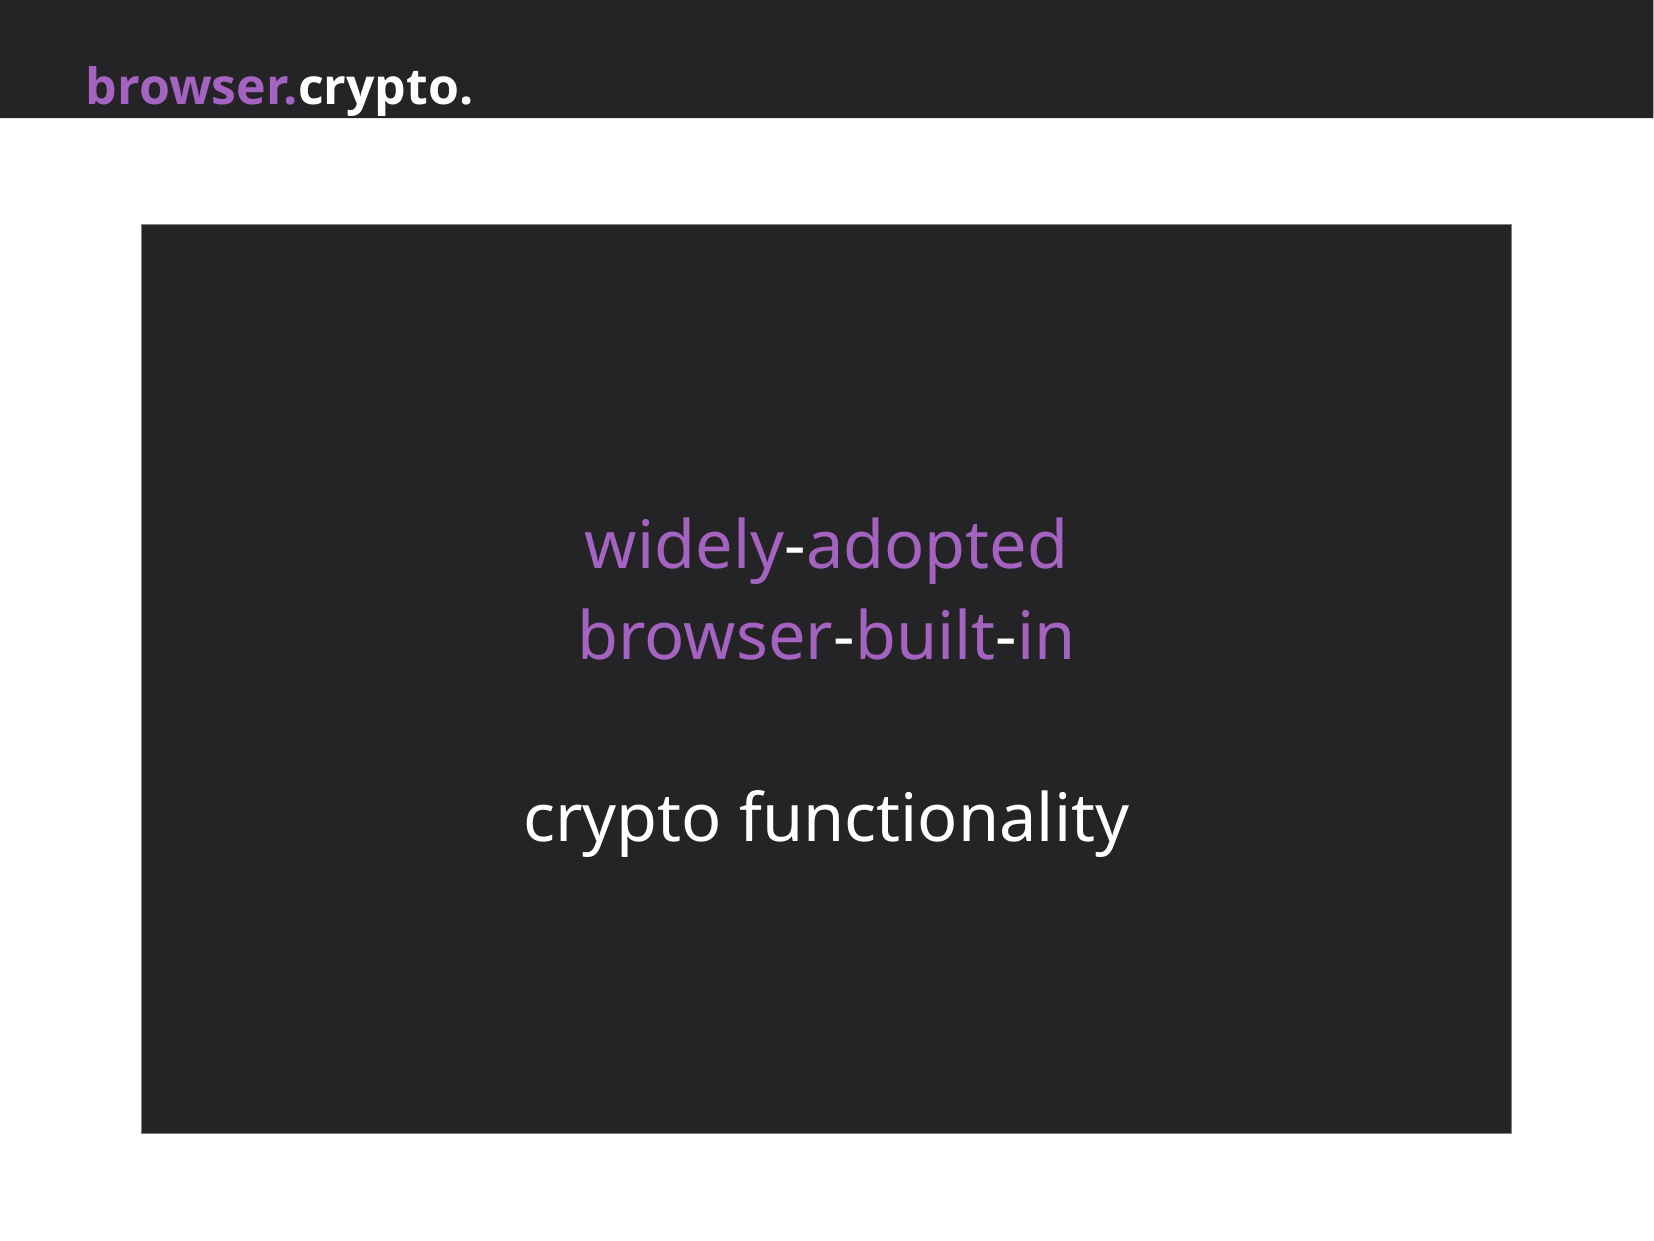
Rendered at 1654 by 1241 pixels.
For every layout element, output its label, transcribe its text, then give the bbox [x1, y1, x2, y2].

text_box [165, 531, 1441, 1087]
text_box [0, 0, 1654, 119]
text_box browser.crypto. [70, 43, 567, 119]
text_box widely-adopted browser-built-in crypto functionality [141, 224, 1512, 1134]
